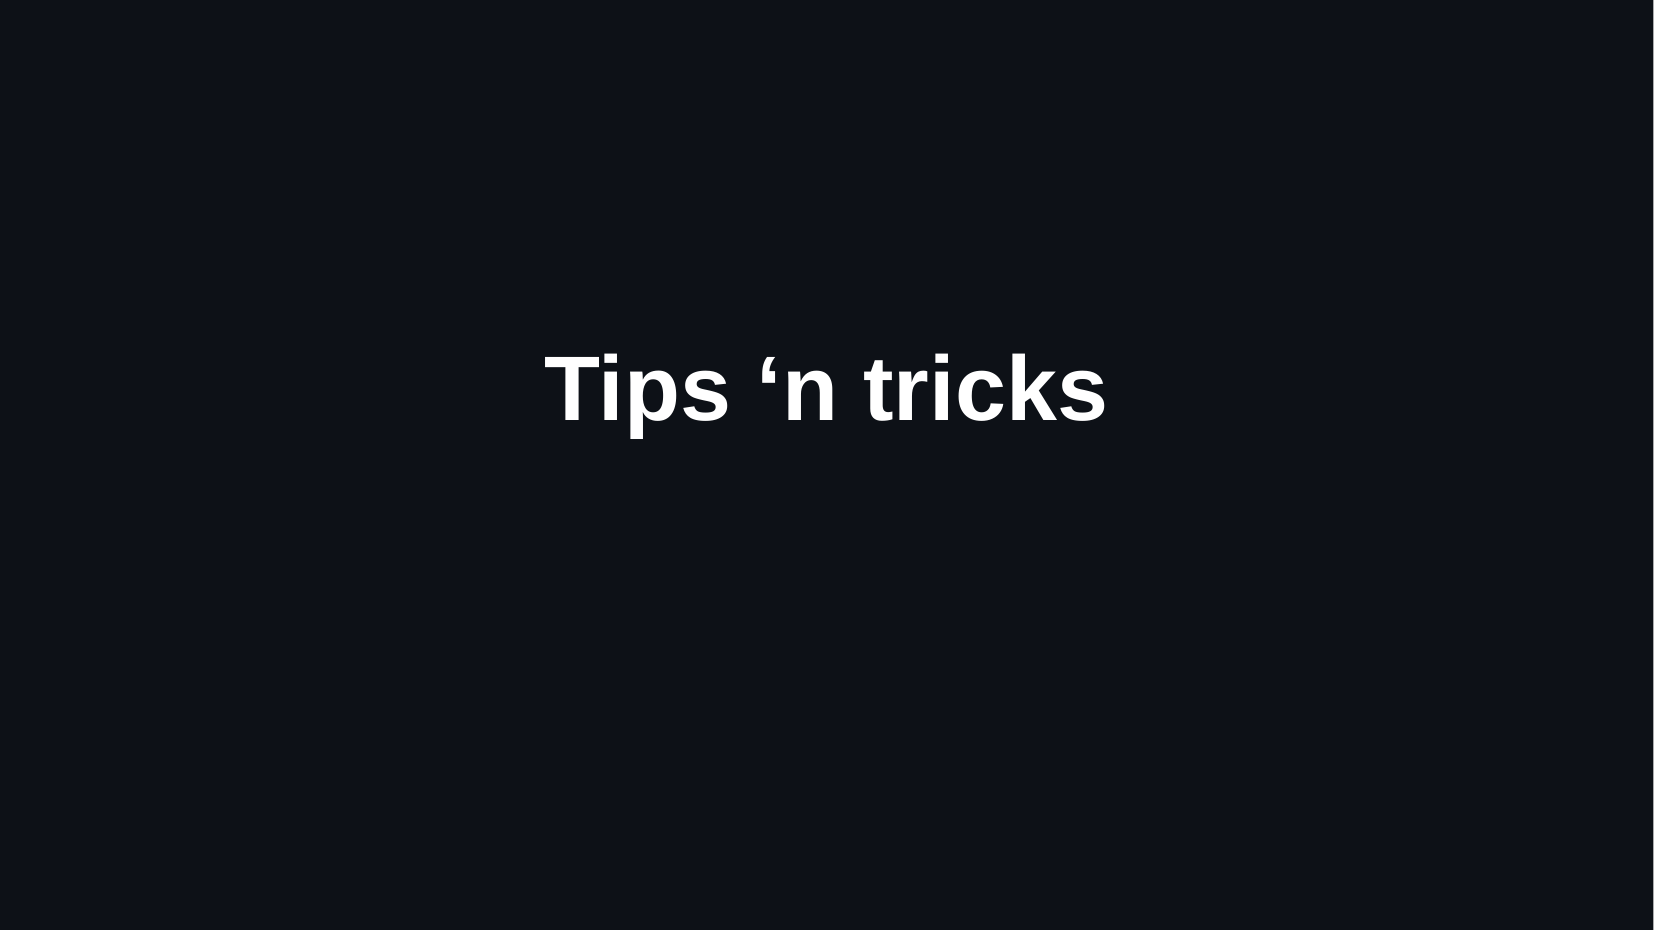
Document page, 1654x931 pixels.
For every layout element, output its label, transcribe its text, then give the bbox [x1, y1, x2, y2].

subtitle Tips ‘n tricks [82, 337, 1571, 515]
